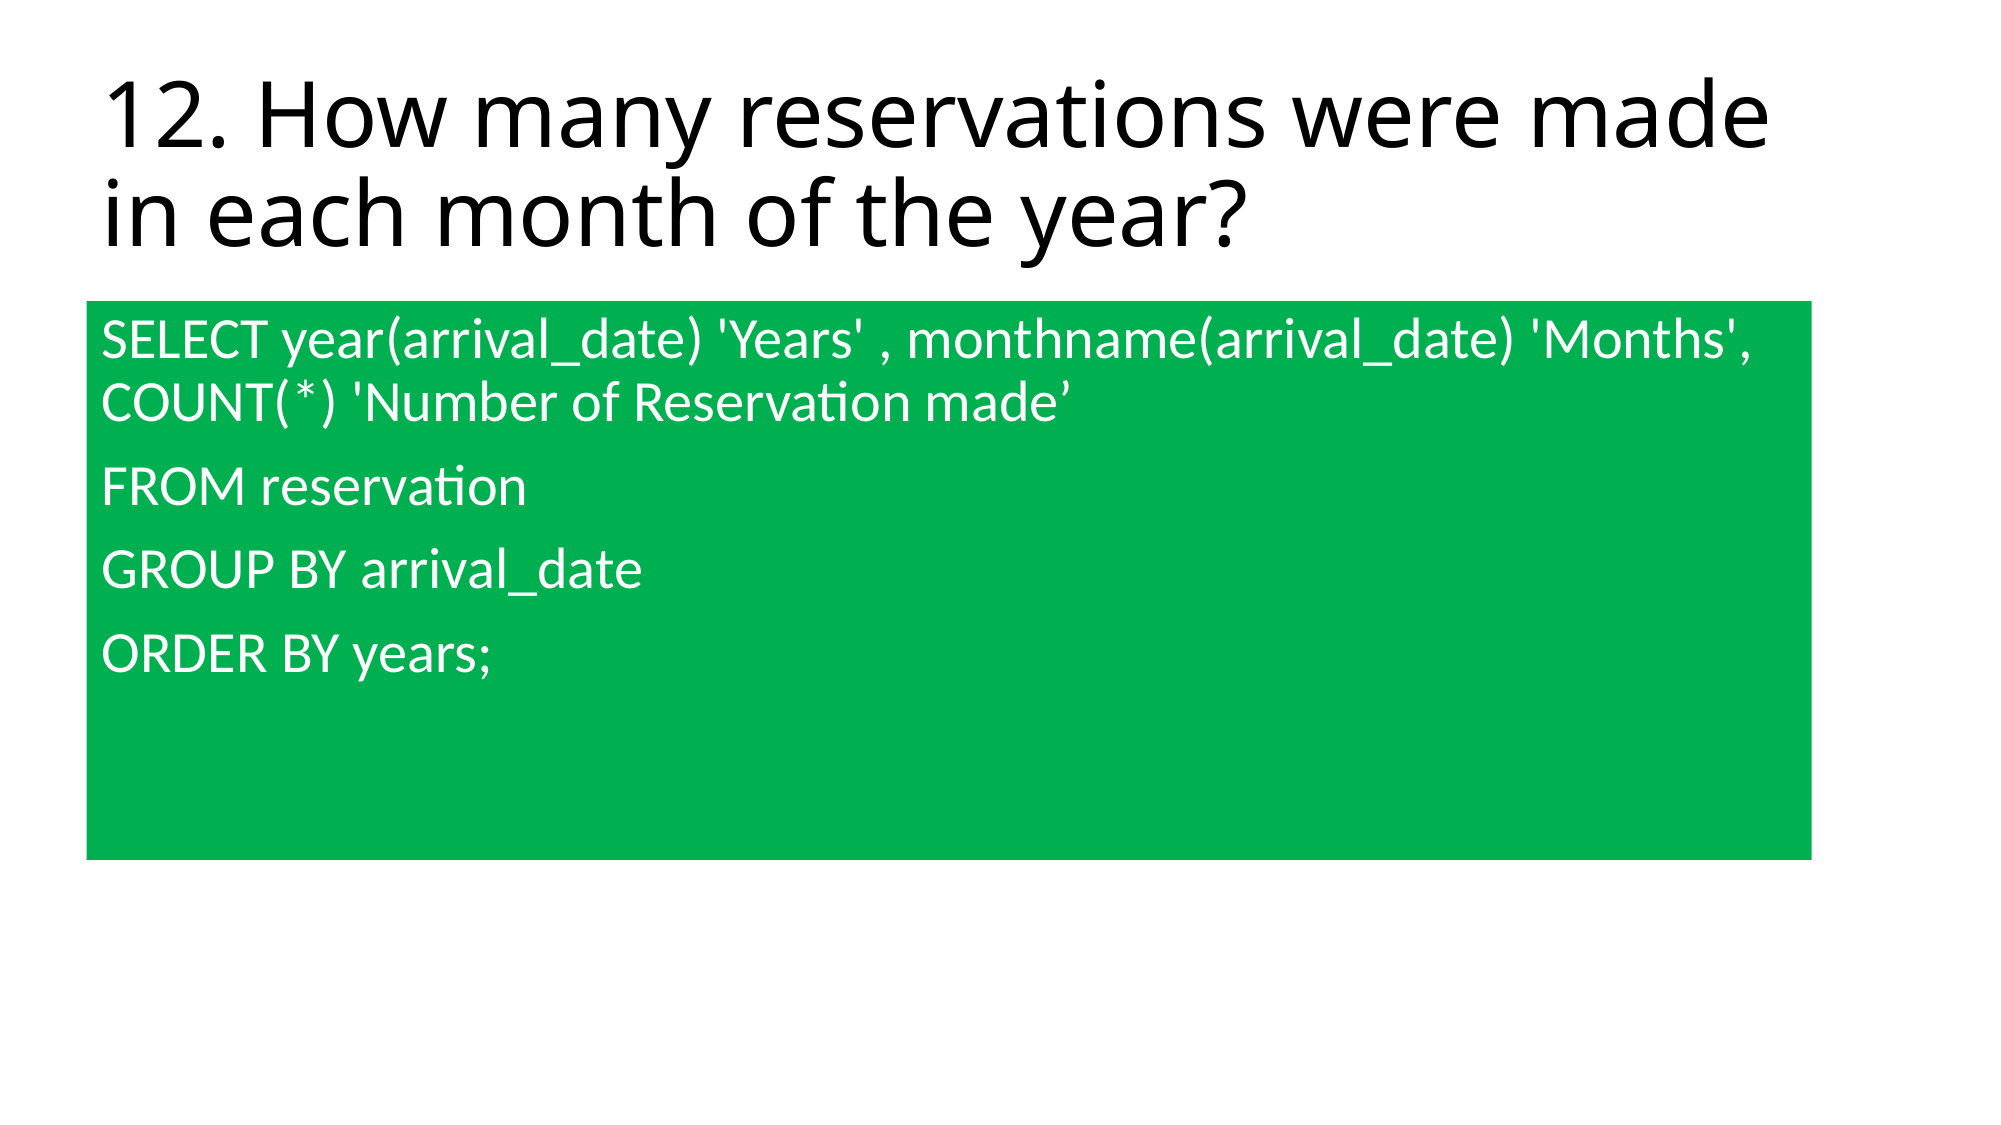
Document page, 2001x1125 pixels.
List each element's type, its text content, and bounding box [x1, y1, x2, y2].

list SELECT year(arrival_date) 'Years' , monthname(arrival_date) 'Months', COUNT(*) 'Number of Reservation made’ FROM reservation GROUP BY arrival_date ORDER BY years; [86, 301, 1812, 860]
title 12. How many reservations were made in each month of the year? [86, 58, 1812, 276]
